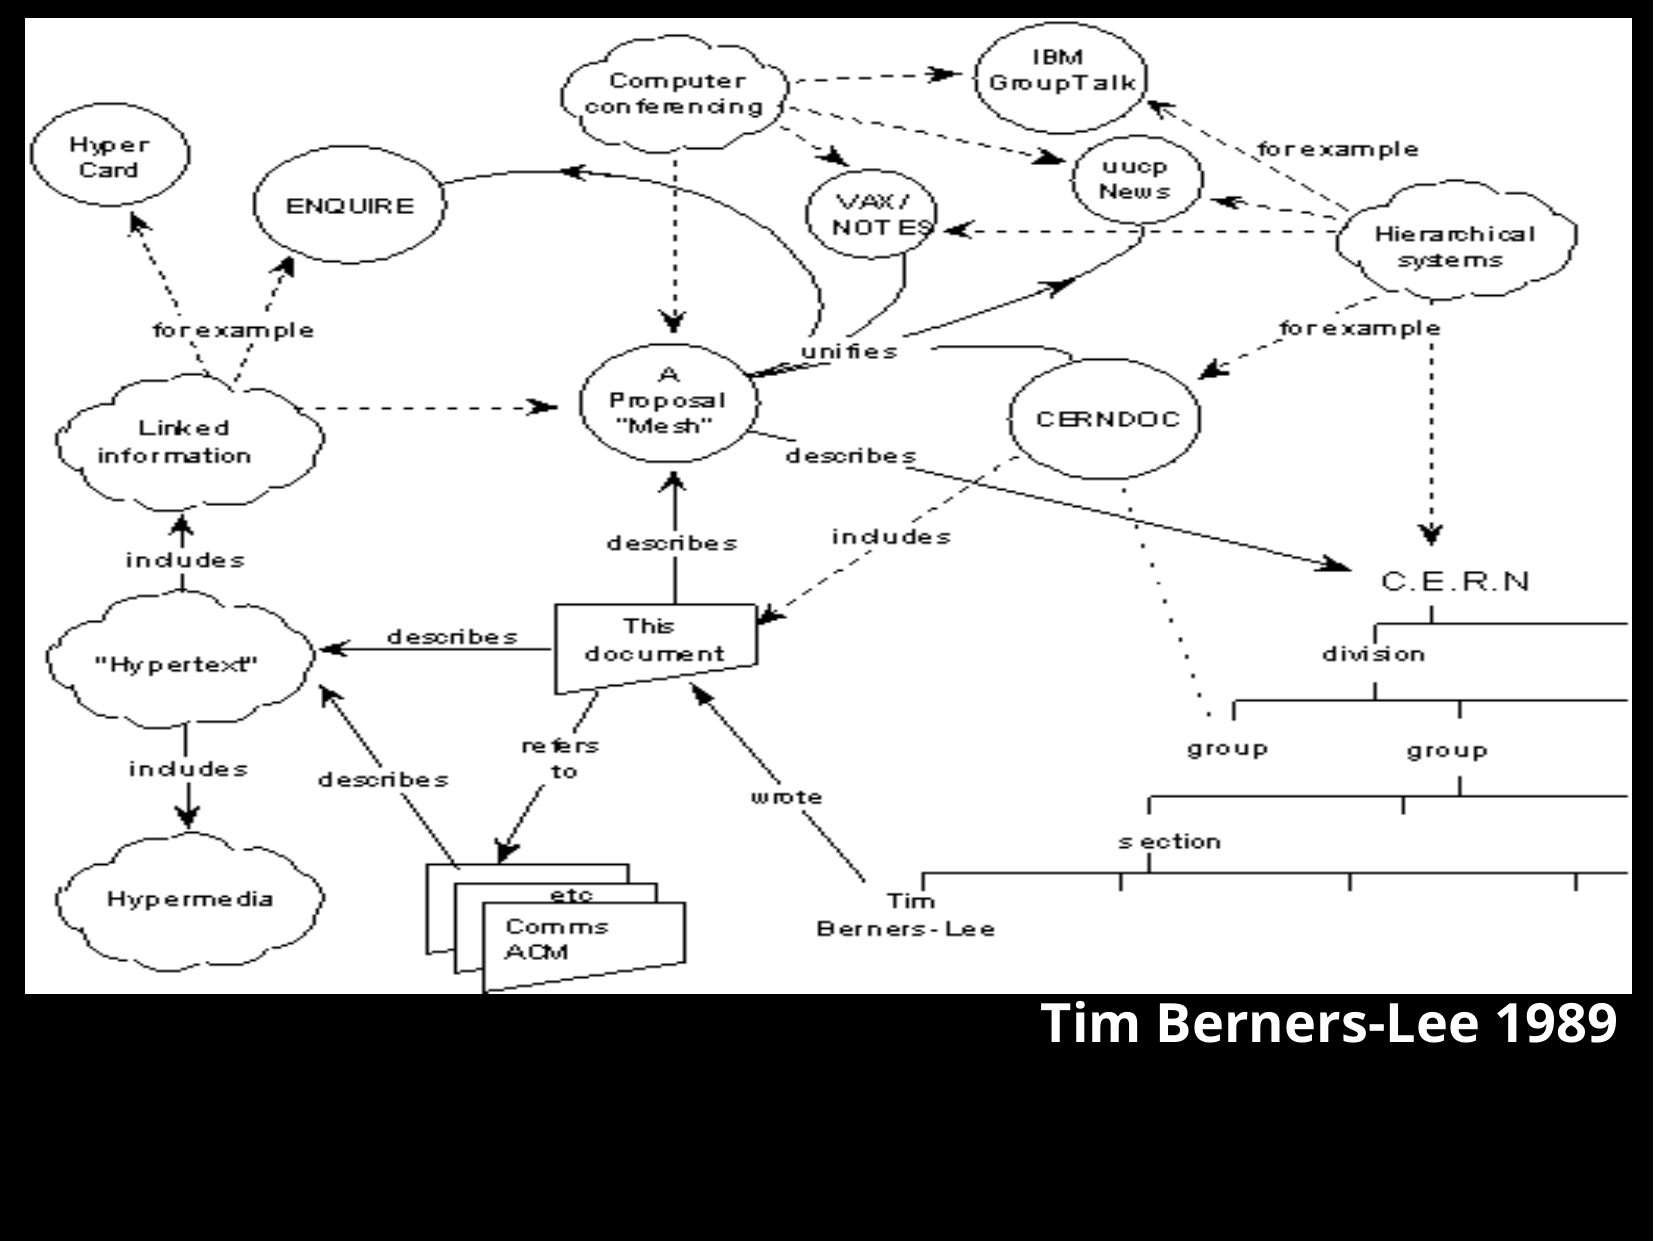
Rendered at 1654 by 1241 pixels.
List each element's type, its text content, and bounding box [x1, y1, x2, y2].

subtitle CERN Proposal Tim Berners-Lee 1989 [131, 994, 1619, 1182]
picture [25, 18, 1632, 994]
